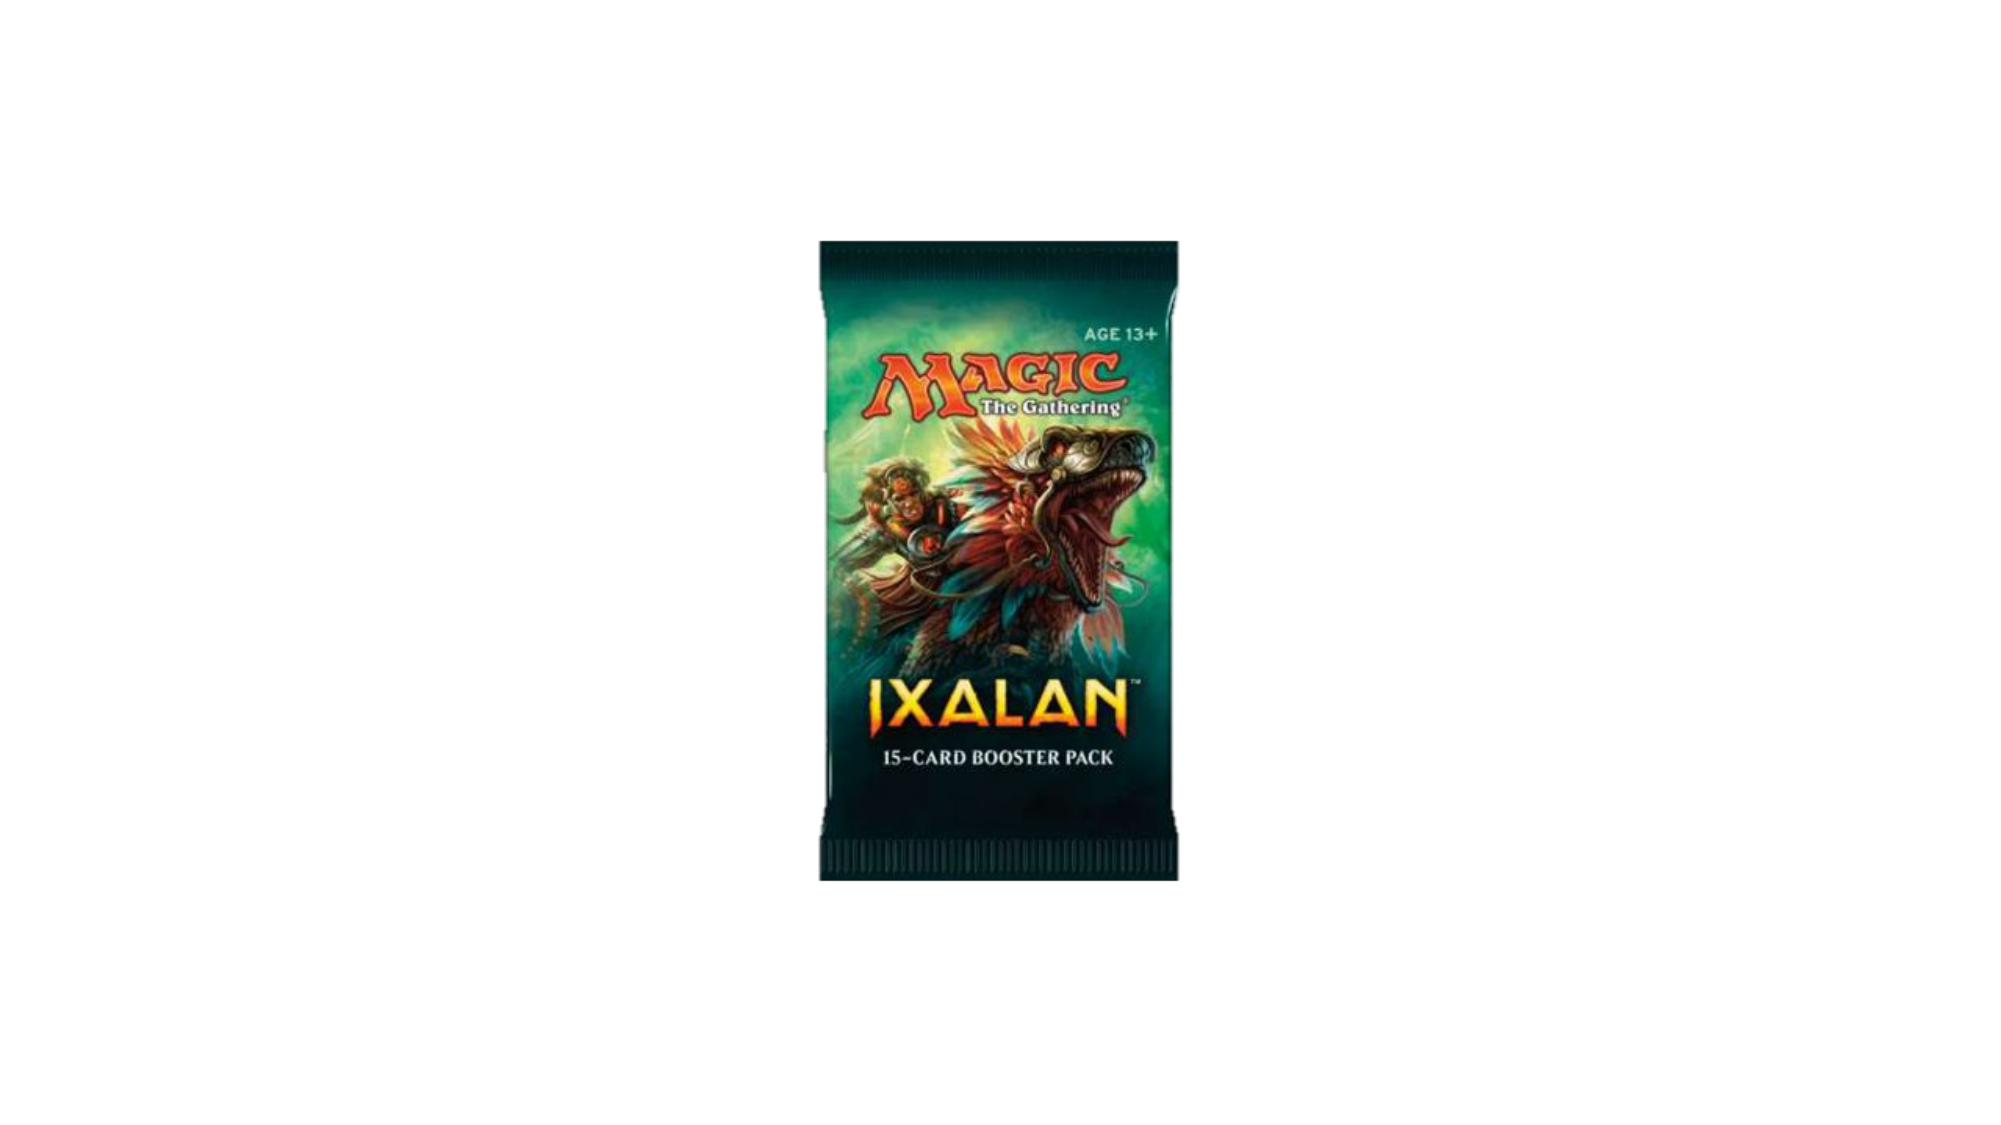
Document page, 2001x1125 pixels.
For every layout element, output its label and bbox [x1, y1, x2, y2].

picture [811, 234, 1182, 885]
